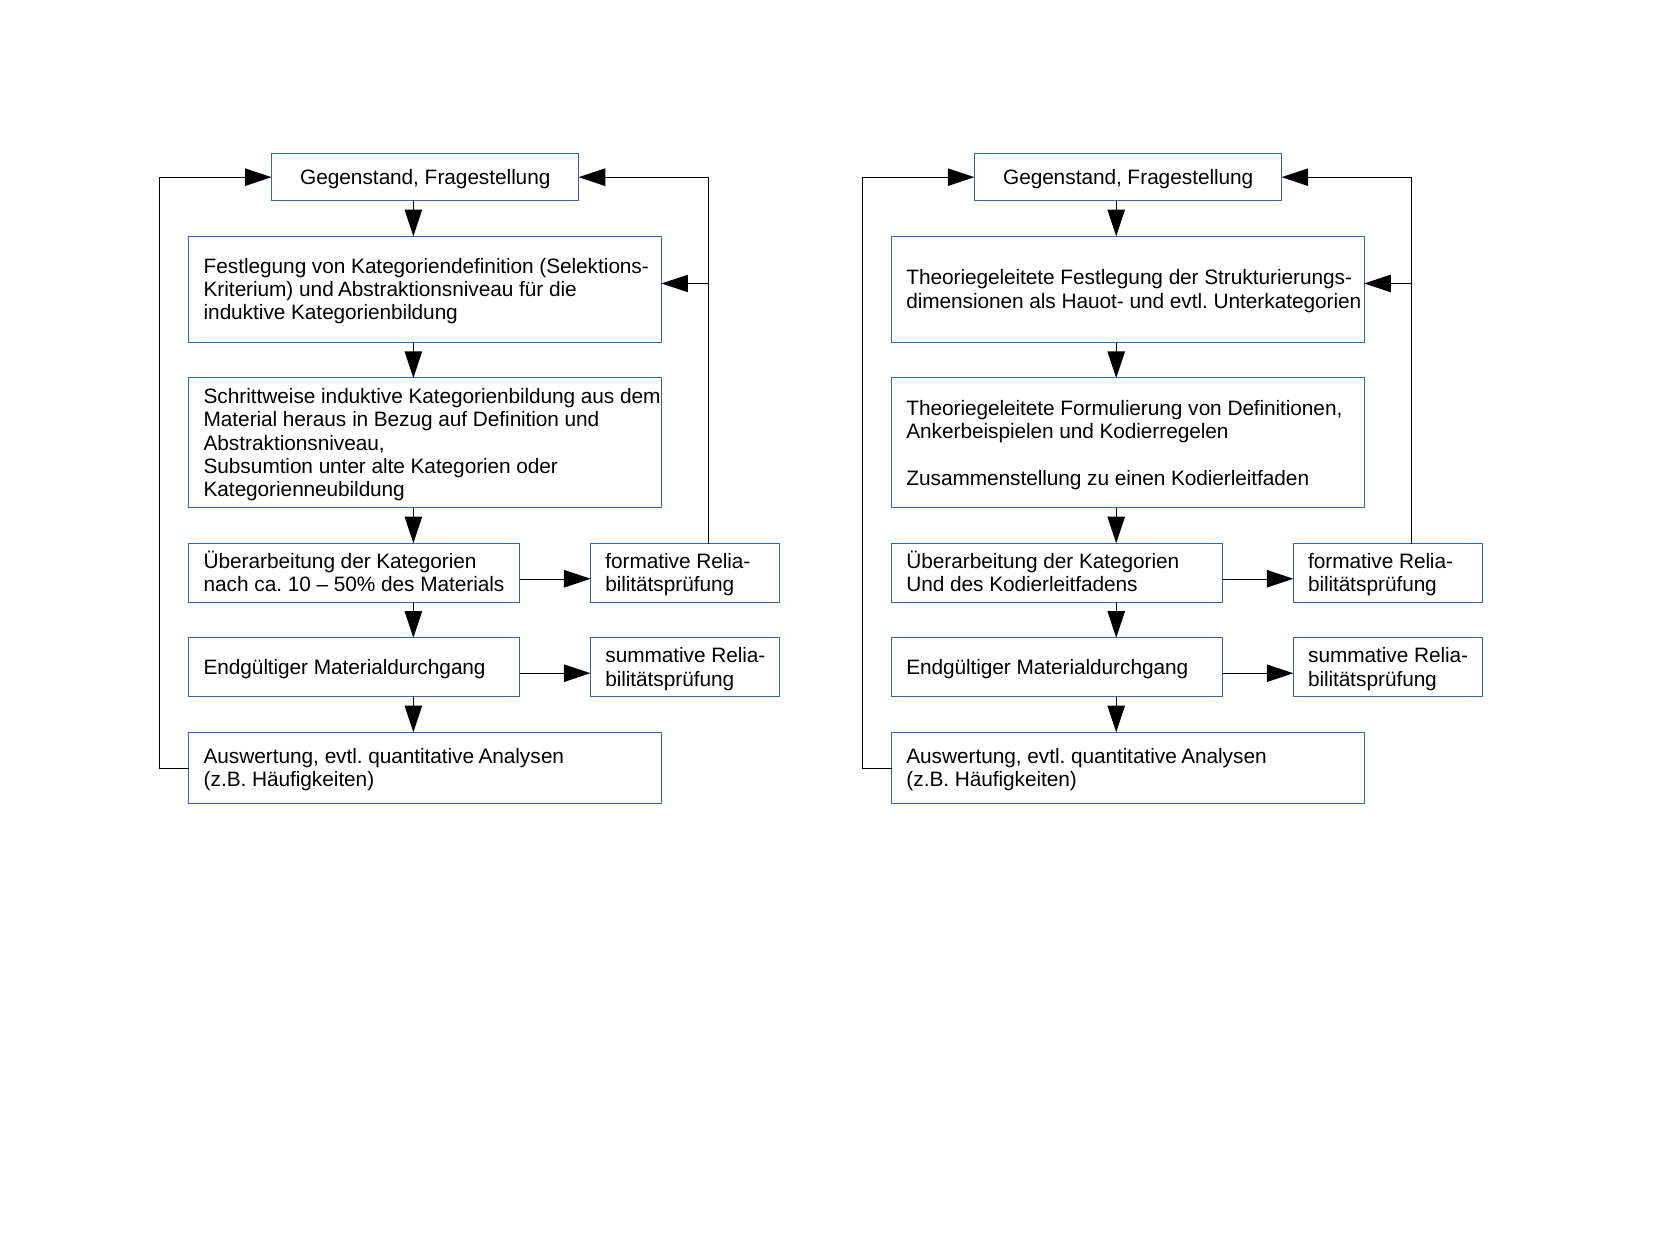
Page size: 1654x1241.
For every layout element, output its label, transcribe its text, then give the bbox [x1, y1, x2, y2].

text_box Theoriegeleitete Festlegung der Strukturierungs- dimensionen als Hauot- und evtl. Unterkategorien [891, 236, 1365, 343]
text_box Festlegung von Kategoriendefinition (Selektions- Kriterium) und Abstraktionsniveau für die induktive Kategorienbildung [188, 236, 662, 343]
text_box Endgültiger Materialdurchgang [188, 637, 520, 697]
text_box Endgültiger Materialdurchgang [891, 637, 1223, 697]
text_box formative Relia- bilitätsprüfung [590, 543, 780, 603]
text_box Theoriegeleitete Formulierung von Definitionen, Ankerbeispielen und Kodierregelen Zusammenstellung zu einen Kodierleitfaden [891, 377, 1365, 508]
text_box Überarbeitung der Kategorien nach ca. 10 – 50% des Materials [188, 543, 520, 603]
text_box formative Relia- bilitätsprüfung [1293, 543, 1483, 603]
text_box Gegenstand, Fragestellung [271, 153, 579, 201]
text_box summative Relia- bilitätsprüfung [1293, 637, 1483, 697]
text_box summative Relia- bilitätsprüfung [590, 637, 780, 697]
text_box Überarbeitung der Kategorien Und des Kodierleitfadens [891, 543, 1223, 603]
text_box Auswertung, evtl. quantitative Analysen (z.B. Häufigkeiten) [188, 732, 662, 804]
text_box Gegenstand, Fragestellung [974, 153, 1282, 201]
text_box Auswertung, evtl. quantitative Analysen (z.B. Häufigkeiten) [891, 732, 1365, 804]
text_box Schrittweise induktive Kategorienbildung aus dem Material heraus in Bezug auf Definition und Abstraktionsniveau, Subsumtion unter alte Kategorien oder Kategorienneubildung [188, 377, 662, 508]
